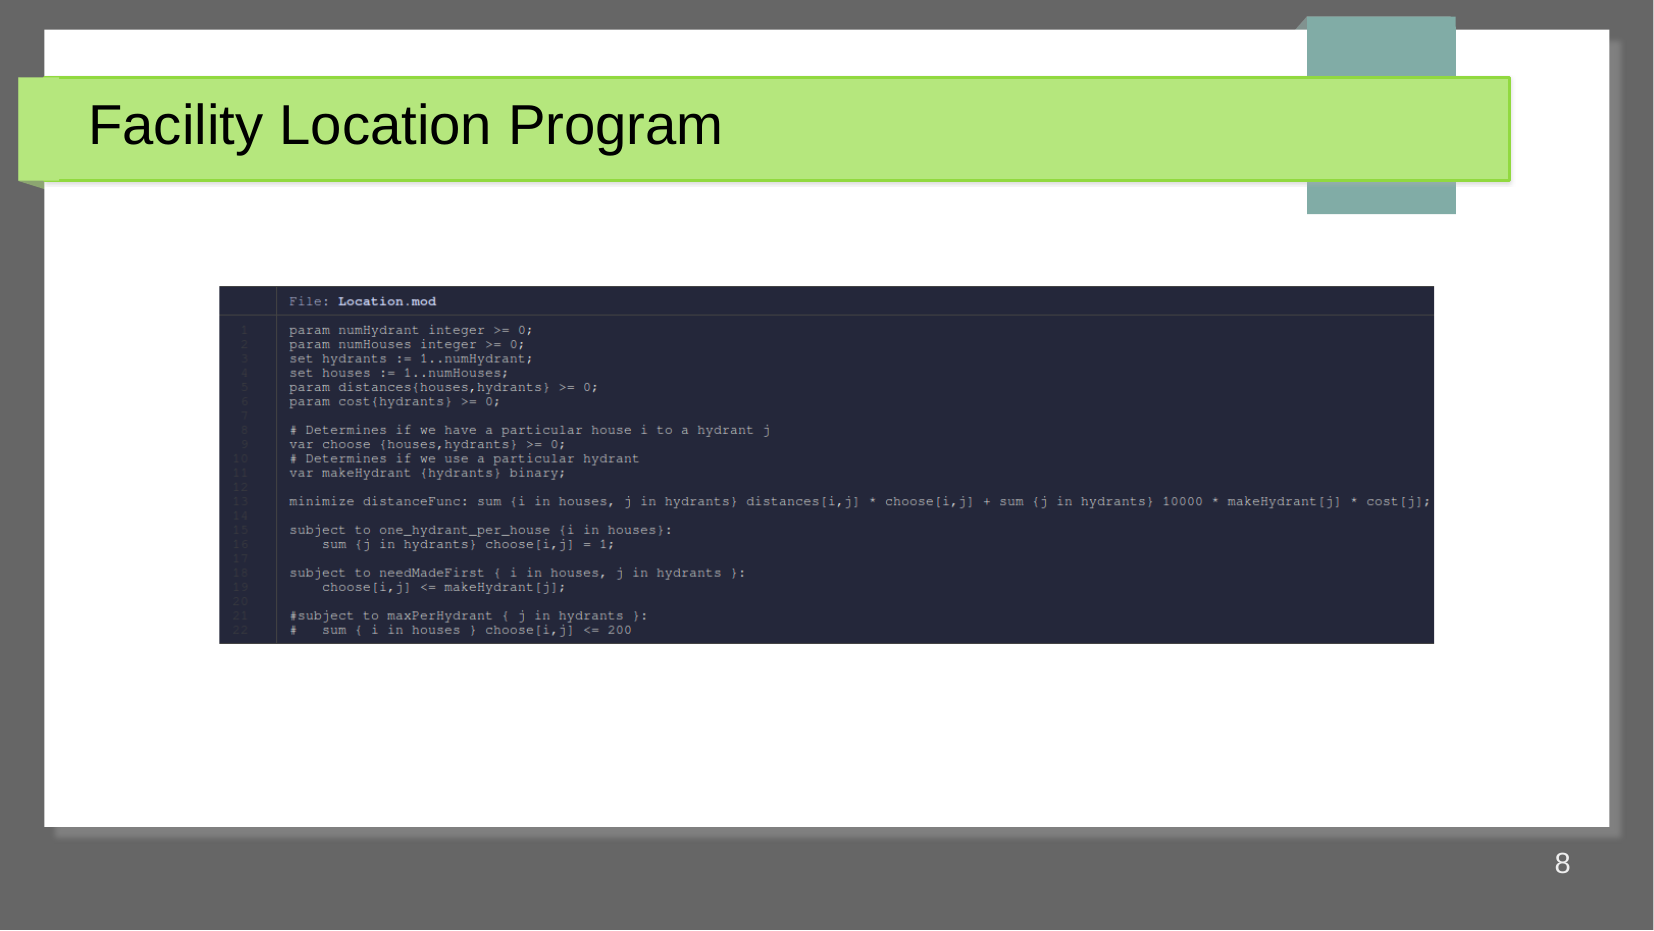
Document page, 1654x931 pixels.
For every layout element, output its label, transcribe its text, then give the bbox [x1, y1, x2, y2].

picture [219, 286, 1435, 644]
title Facility Location Program [88, 73, 1506, 178]
